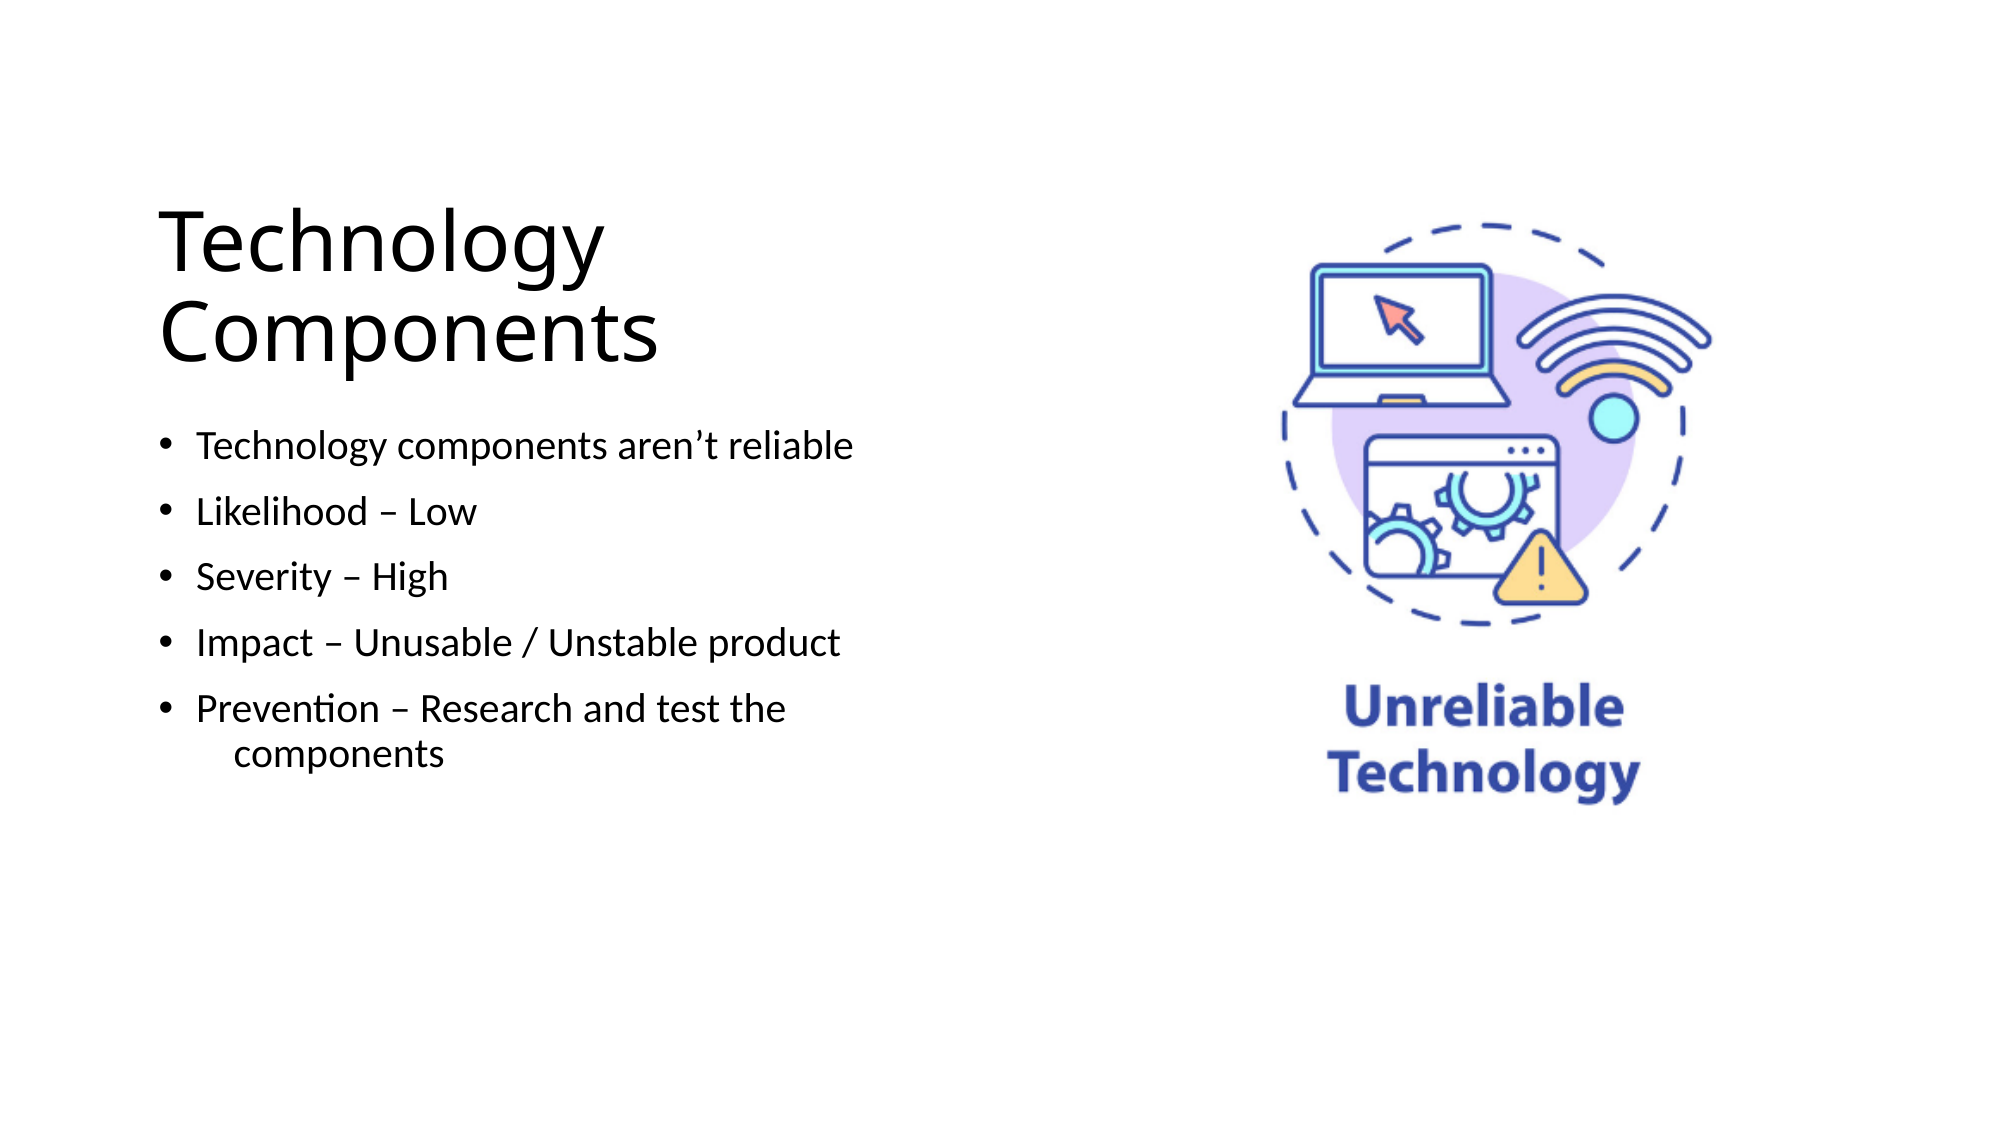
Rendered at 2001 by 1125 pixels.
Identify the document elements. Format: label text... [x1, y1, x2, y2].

list Technology components aren’t reliable Likelihood – Low Severity – High Impact – Unusable / Unstable product Prevention – Research and test the components [143, 415, 1000, 982]
picture [1126, 153, 1808, 840]
title Technology Components [143, 121, 1096, 387]
